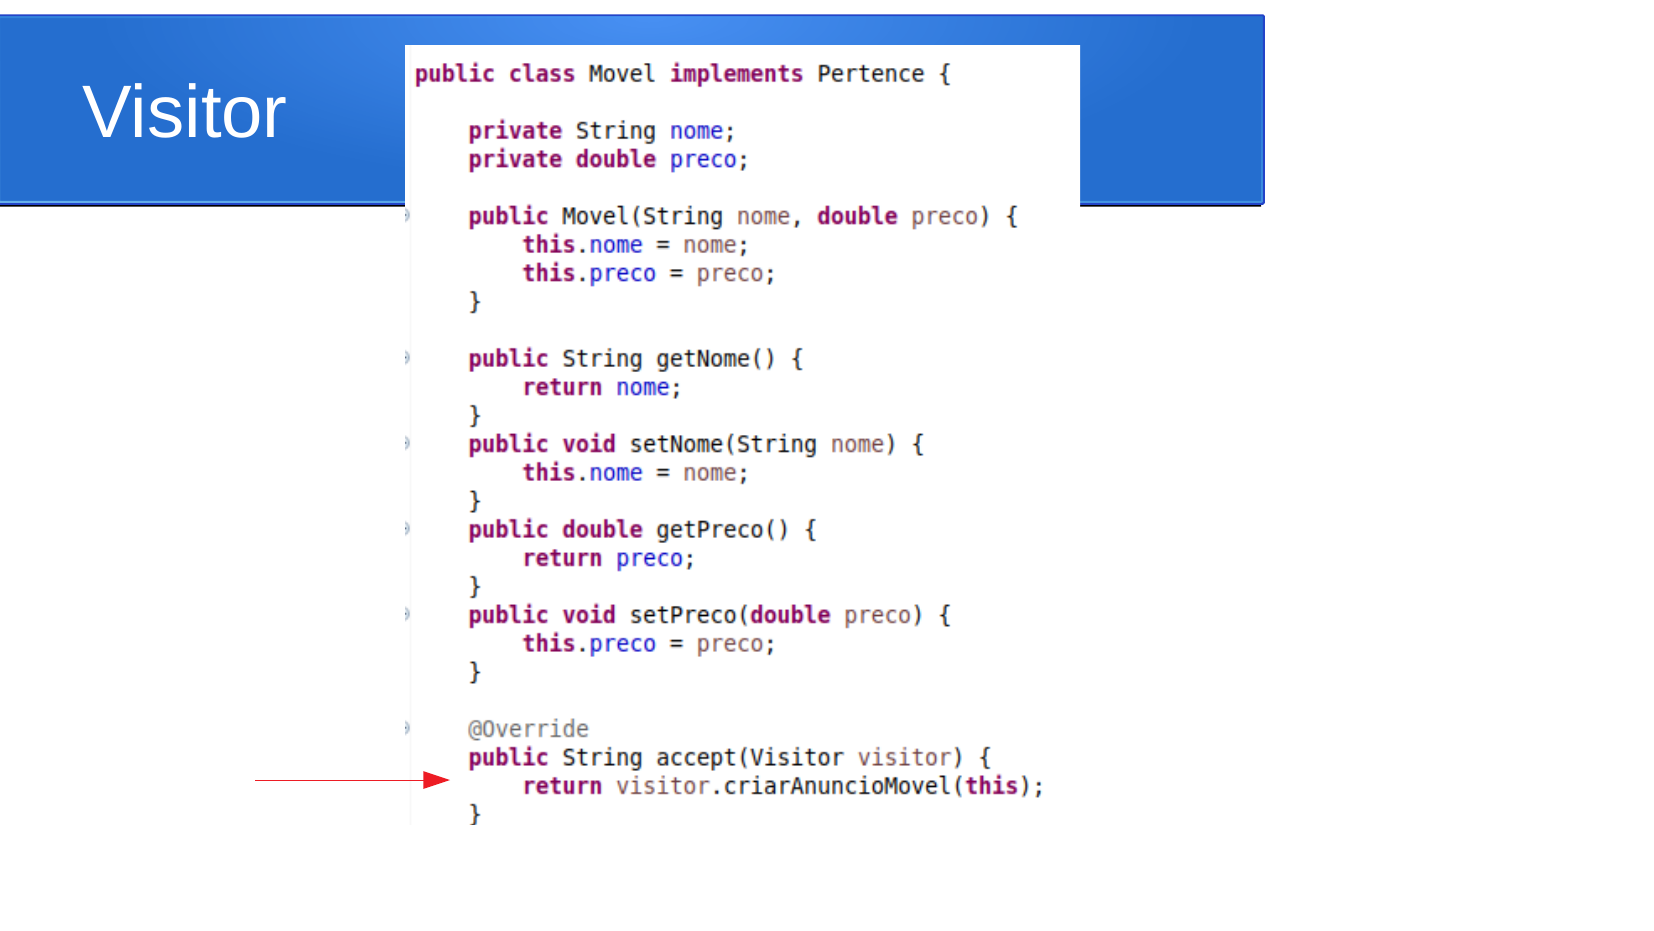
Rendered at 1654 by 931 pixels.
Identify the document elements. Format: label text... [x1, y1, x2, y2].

picture [405, 45, 1081, 825]
title Visitor [82, 35, 1235, 189]
